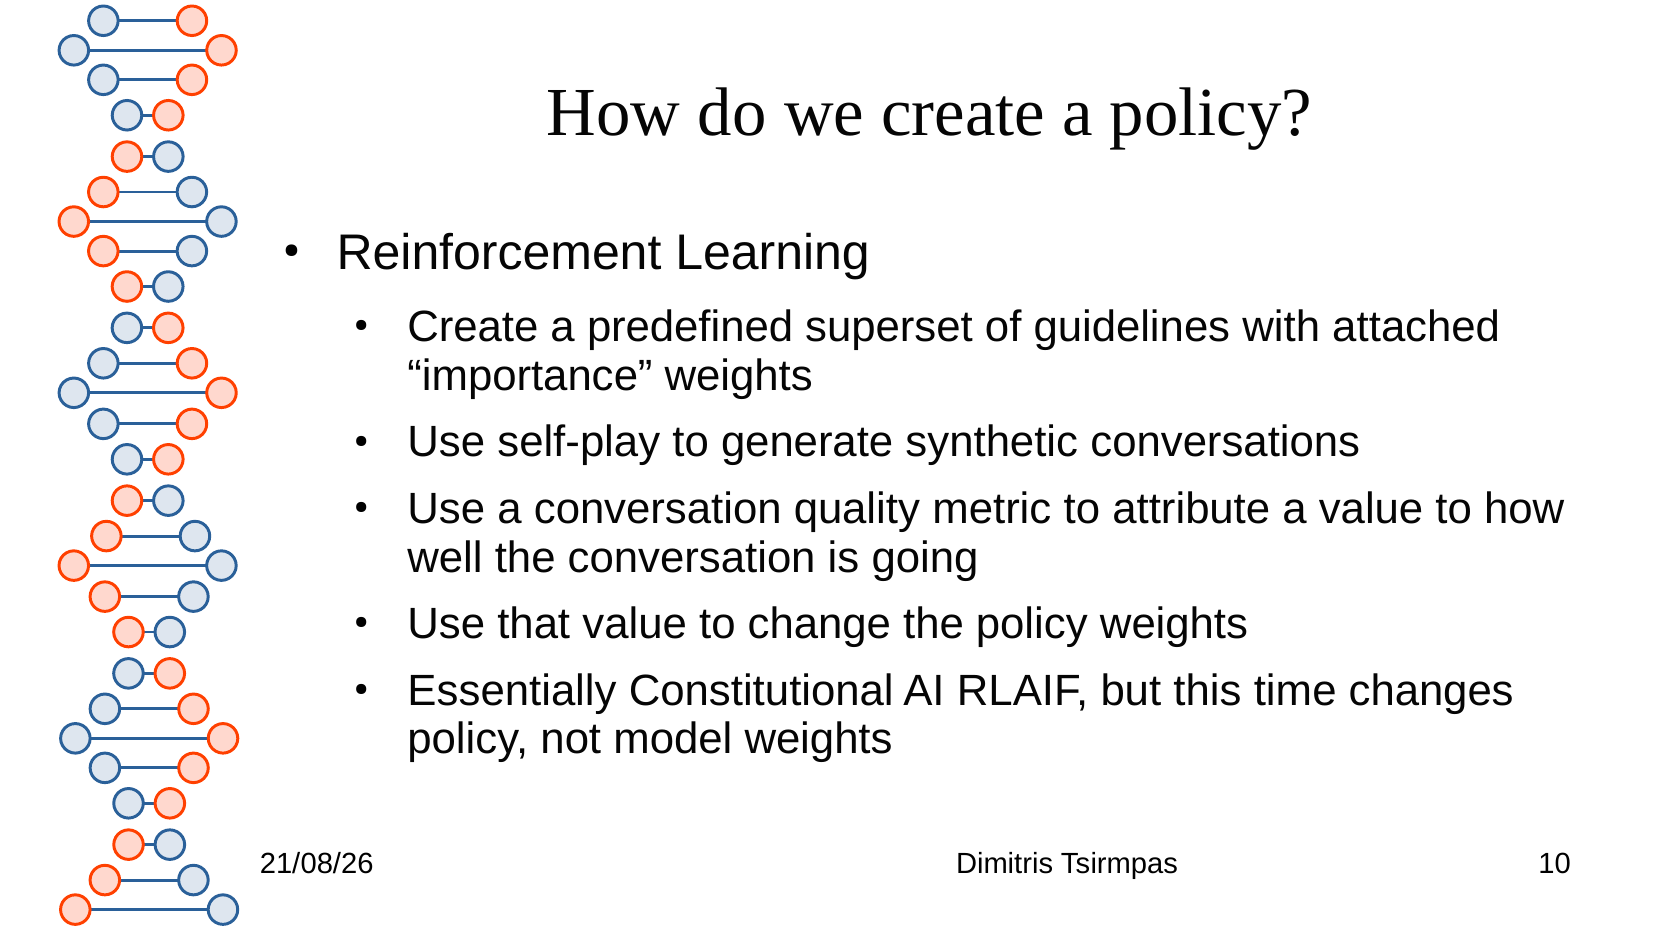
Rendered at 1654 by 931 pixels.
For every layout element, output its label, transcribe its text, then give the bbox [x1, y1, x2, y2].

list Reinforcement Learning Create a predefined superset of guidelines with attached “importance” weights Use self-play to generate synthetic conversations Use a conversation quality metric to attribute a value to how well the conversation is going Use that value to change the policy weights Essentially Constitutional AI RLAIF, but this time changes policy, not model weights [265, 224, 1595, 764]
title How do we create a policy? [265, 35, 1595, 189]
